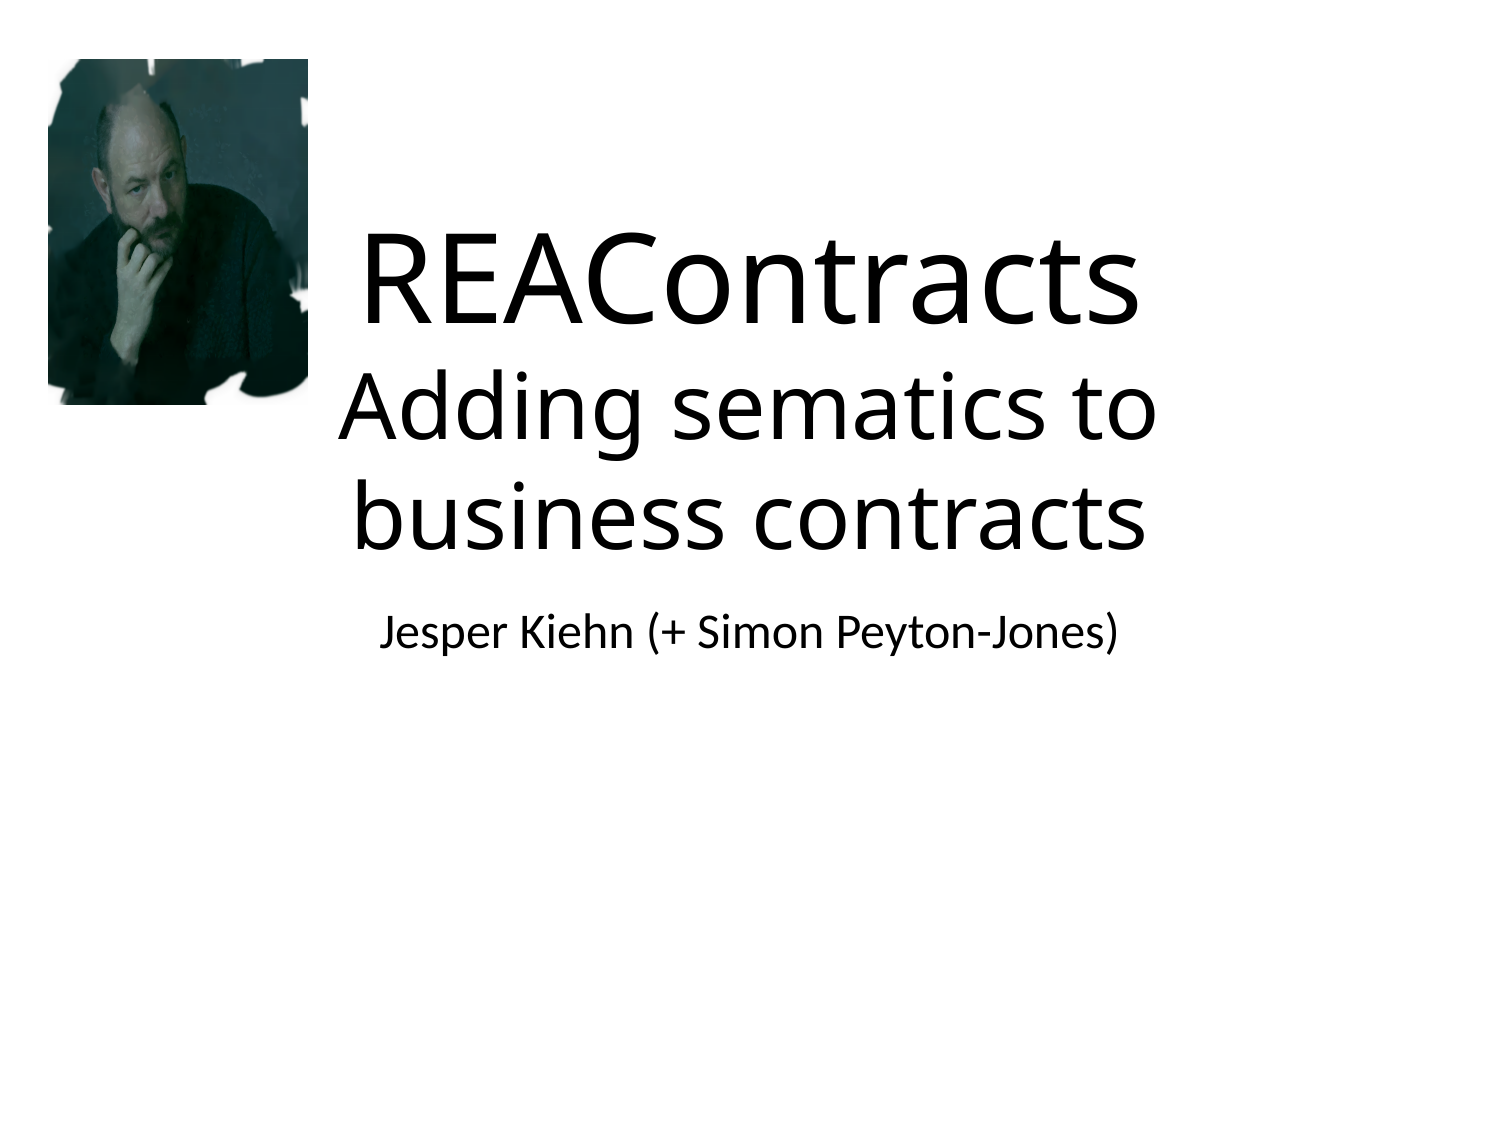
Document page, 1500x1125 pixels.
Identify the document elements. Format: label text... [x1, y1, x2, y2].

subtitle Jesper Kiehn (+ Simon Peyton-Jones) [187, 590, 1313, 863]
title REAContracts Adding sematics to business contracts [187, 184, 1313, 576]
picture [48, 59, 308, 405]
